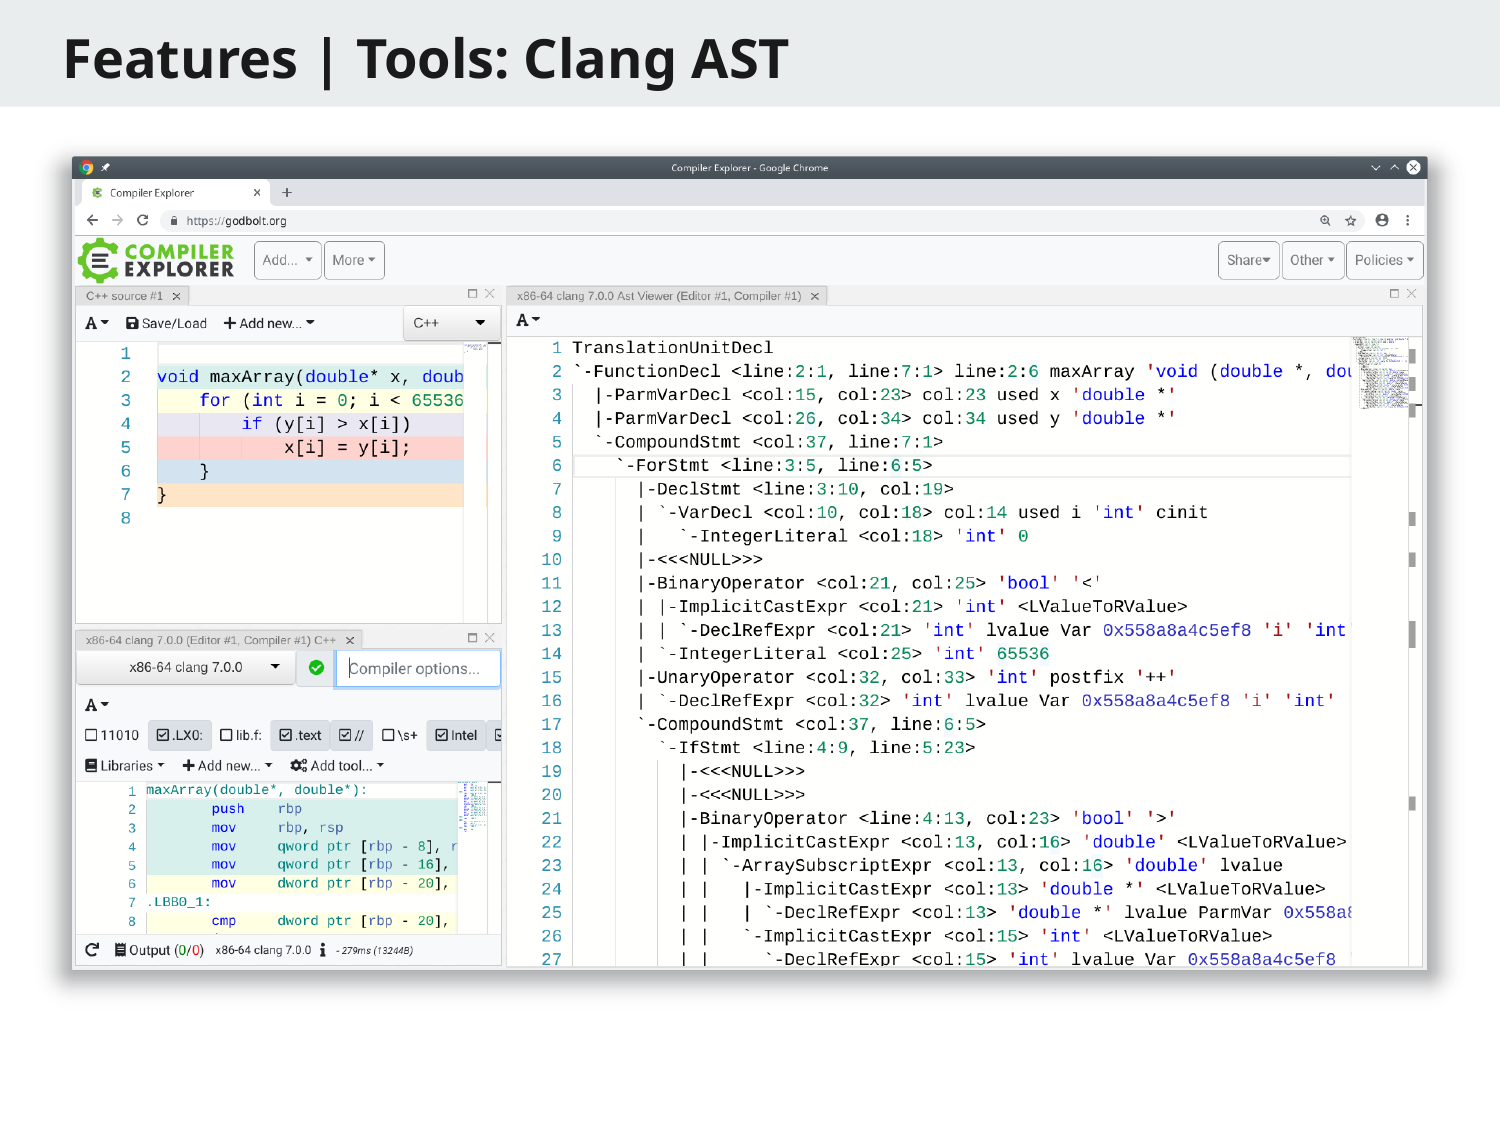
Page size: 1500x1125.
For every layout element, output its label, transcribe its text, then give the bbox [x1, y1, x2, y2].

title Features | Tools: Clang AST [47, 9, 1309, 103]
picture [24, 127, 1475, 1018]
